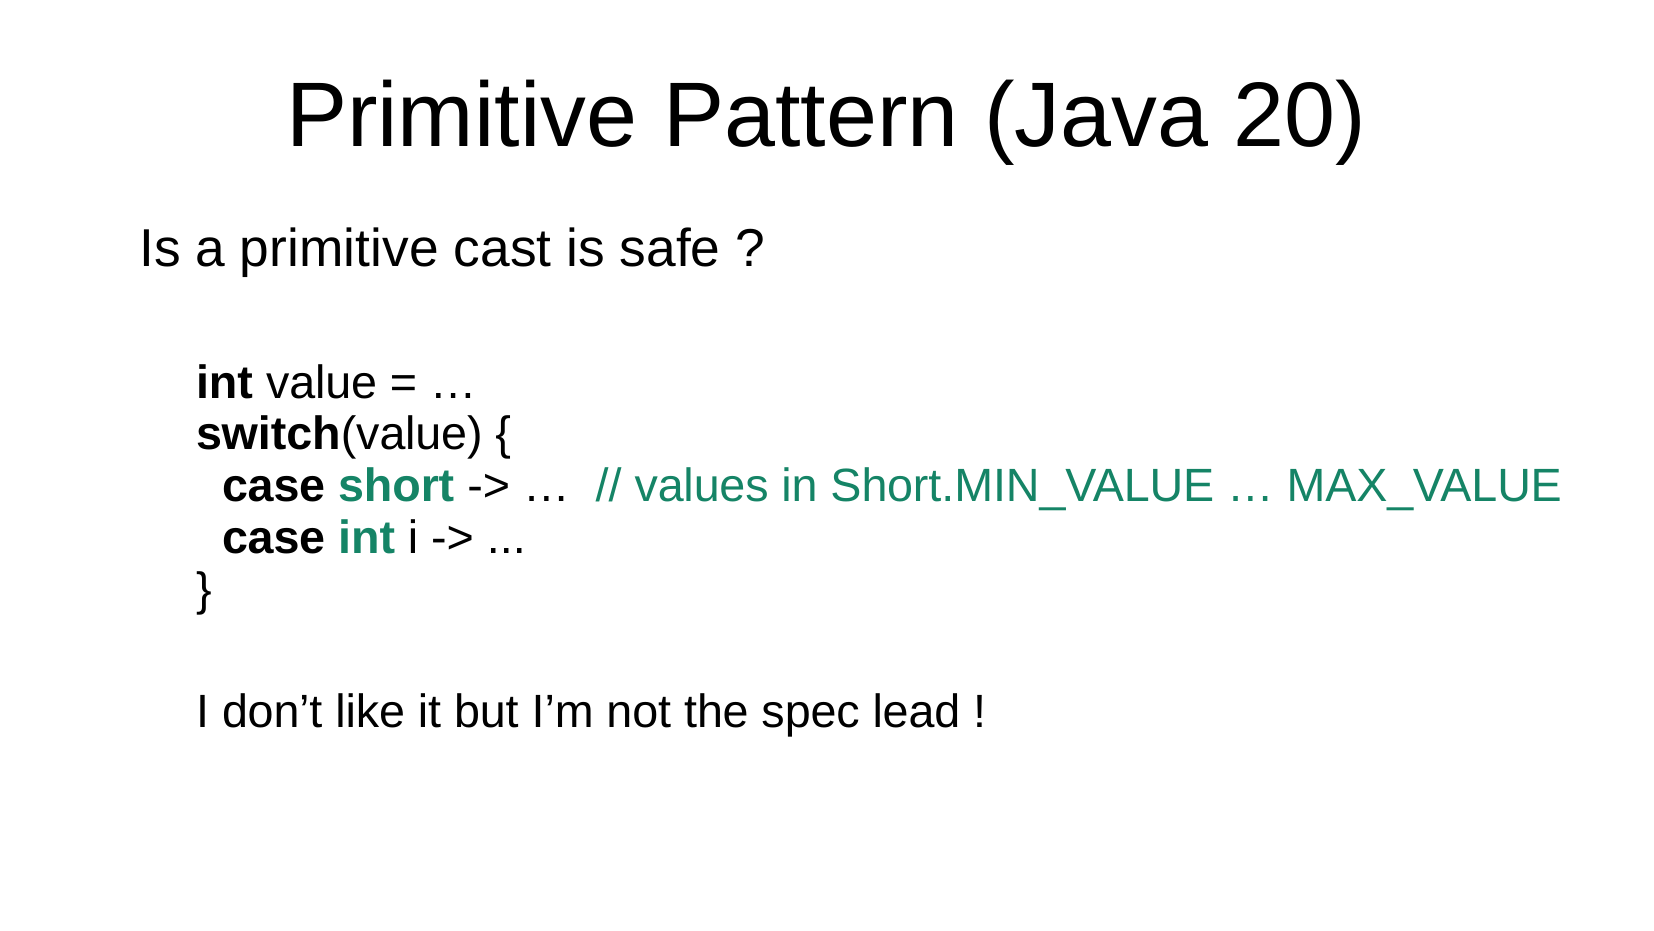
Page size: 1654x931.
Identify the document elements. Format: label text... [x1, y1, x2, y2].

list Is a primitive cast is safe ? int value = … switch(value) { case short -> … // values in Short.MIN_VALUE … MAX_VALUE case int i -> ... } I don’t like it but I’m not the spec lead ! [82, 217, 1571, 758]
title Primitive Pattern (Java 20) [82, 37, 1571, 193]
